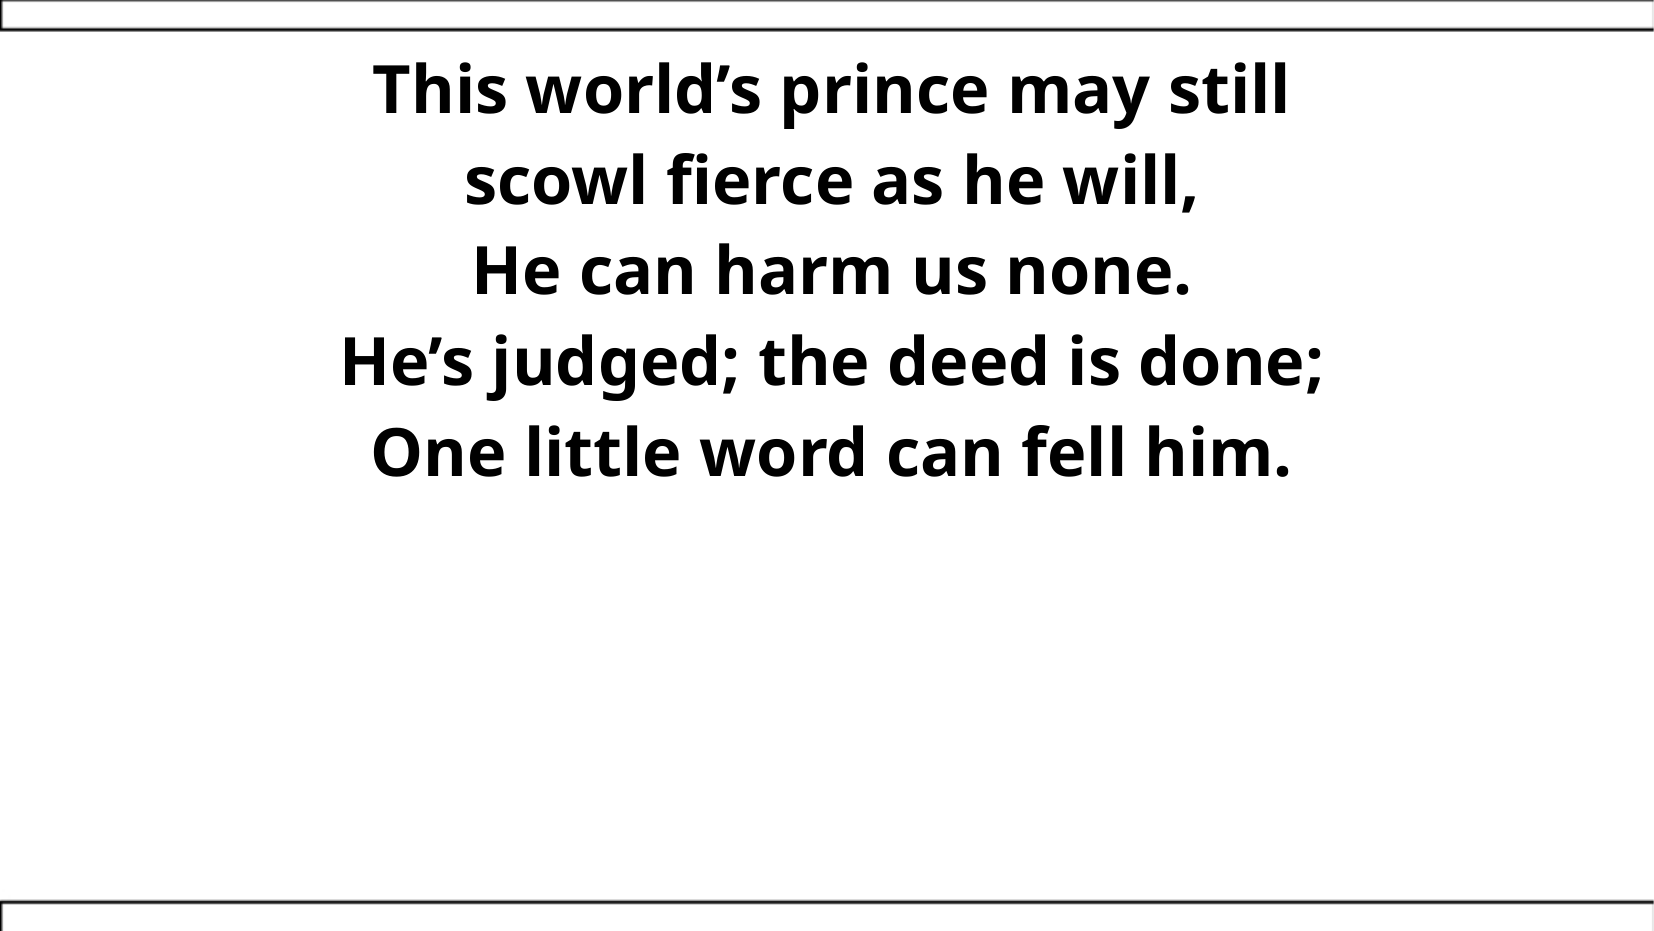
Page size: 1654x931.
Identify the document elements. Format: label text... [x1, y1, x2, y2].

text_box This world’s prince may still scowl fierce as he will, He can harm us none. He’s judged; the deed is done; One little word can fell him. [52, 34, 1613, 549]
picture [0, 0, 1654, 931]
